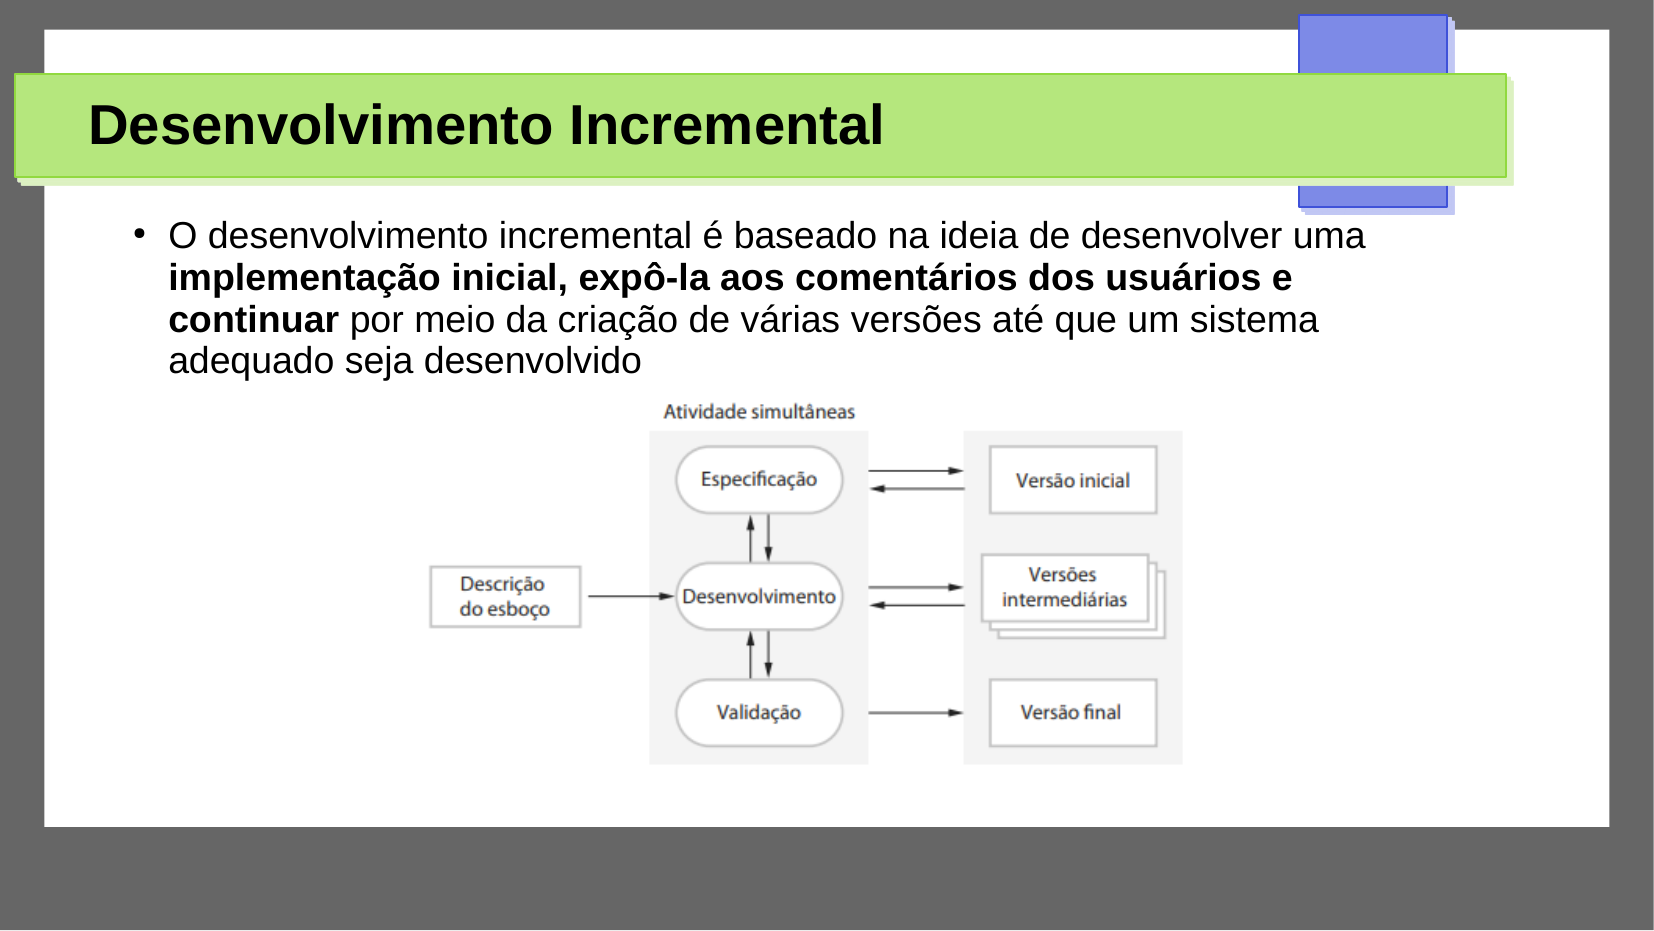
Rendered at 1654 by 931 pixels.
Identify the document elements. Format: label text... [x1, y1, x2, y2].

picture [387, 389, 1211, 771]
title Desenvolvimento Incremental [88, 73, 1506, 178]
text_box O desenvolvimento incremental é baseado na ideia de desenvolver uma implementação inicial, expô-la aos comentários dos usuários e continuar por meio da criação de várias versões até que um sistema adequado seja desenvolvido [118, 206, 1477, 390]
